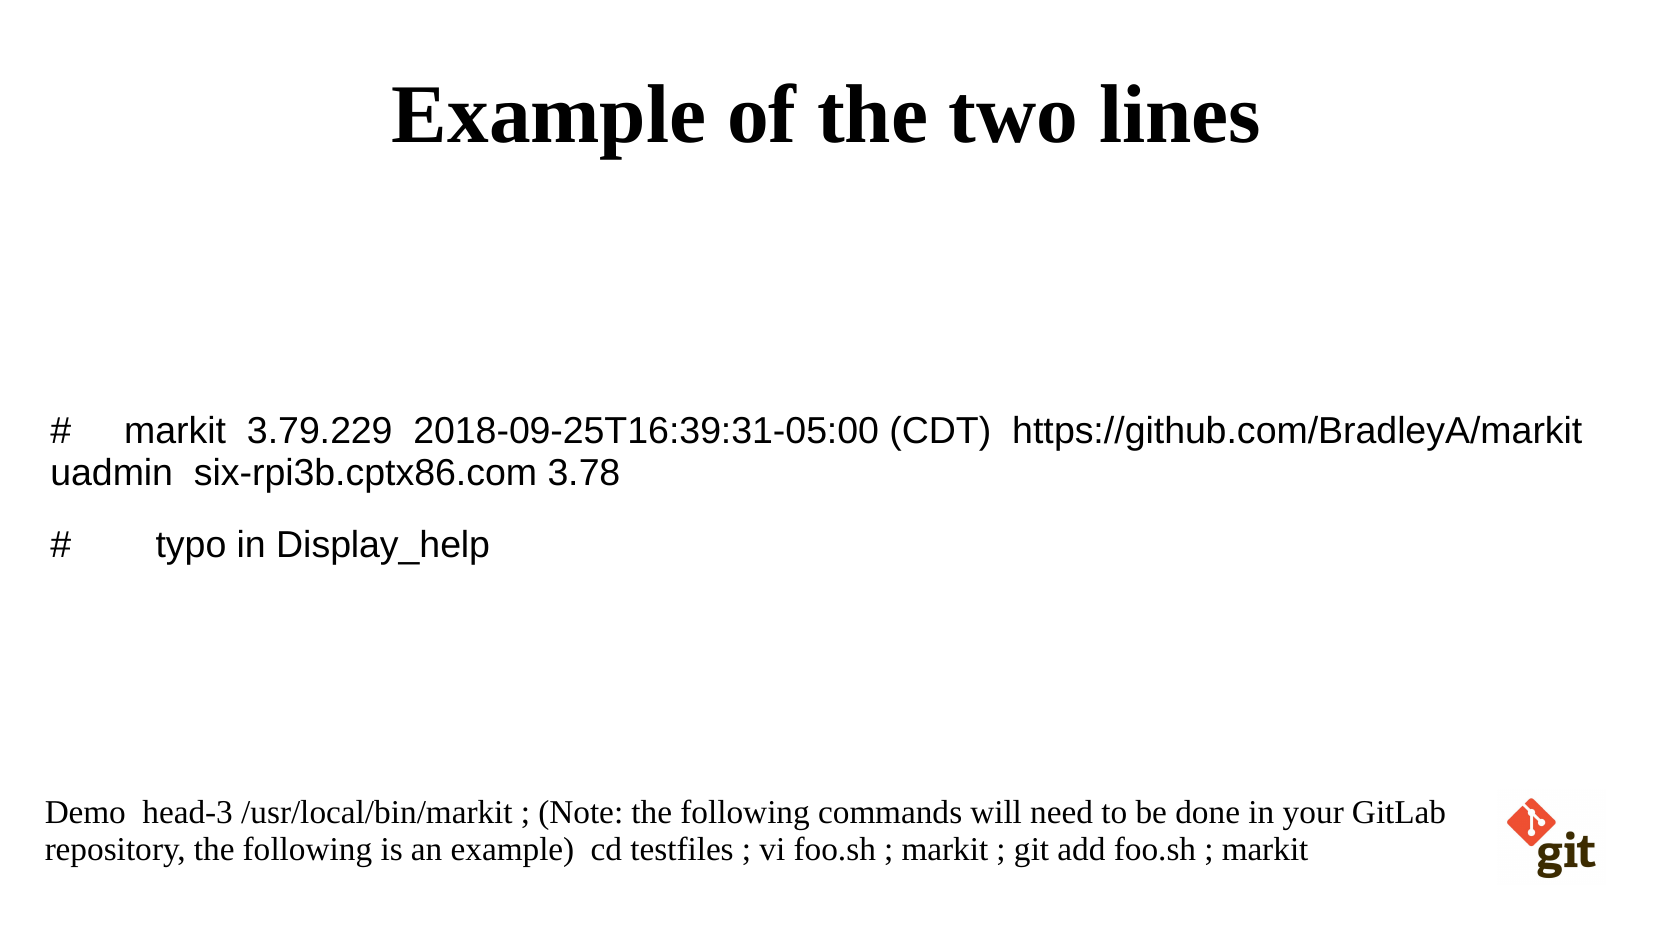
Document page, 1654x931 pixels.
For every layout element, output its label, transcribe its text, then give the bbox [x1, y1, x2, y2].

list # markit 3.79.229 2018-09-25T16:39:31-05:00 (CDT) https://github.com/BradleyA/markit uadmin six-rpi3b.cptx86.com 3.78 # typo in Display_help [15, 217, 1636, 758]
text_box Demo head-3 /usr/local/bin/markit ; (Note: the following commands will need to be done in your GitLab repository, the following is an example) cd testfiles ; vi foo.sh ; markit ; git add foo.sh ; markit [30, 786, 1501, 913]
title Example of the two lines [82, 37, 1571, 193]
picture [1497, 789, 1606, 886]
